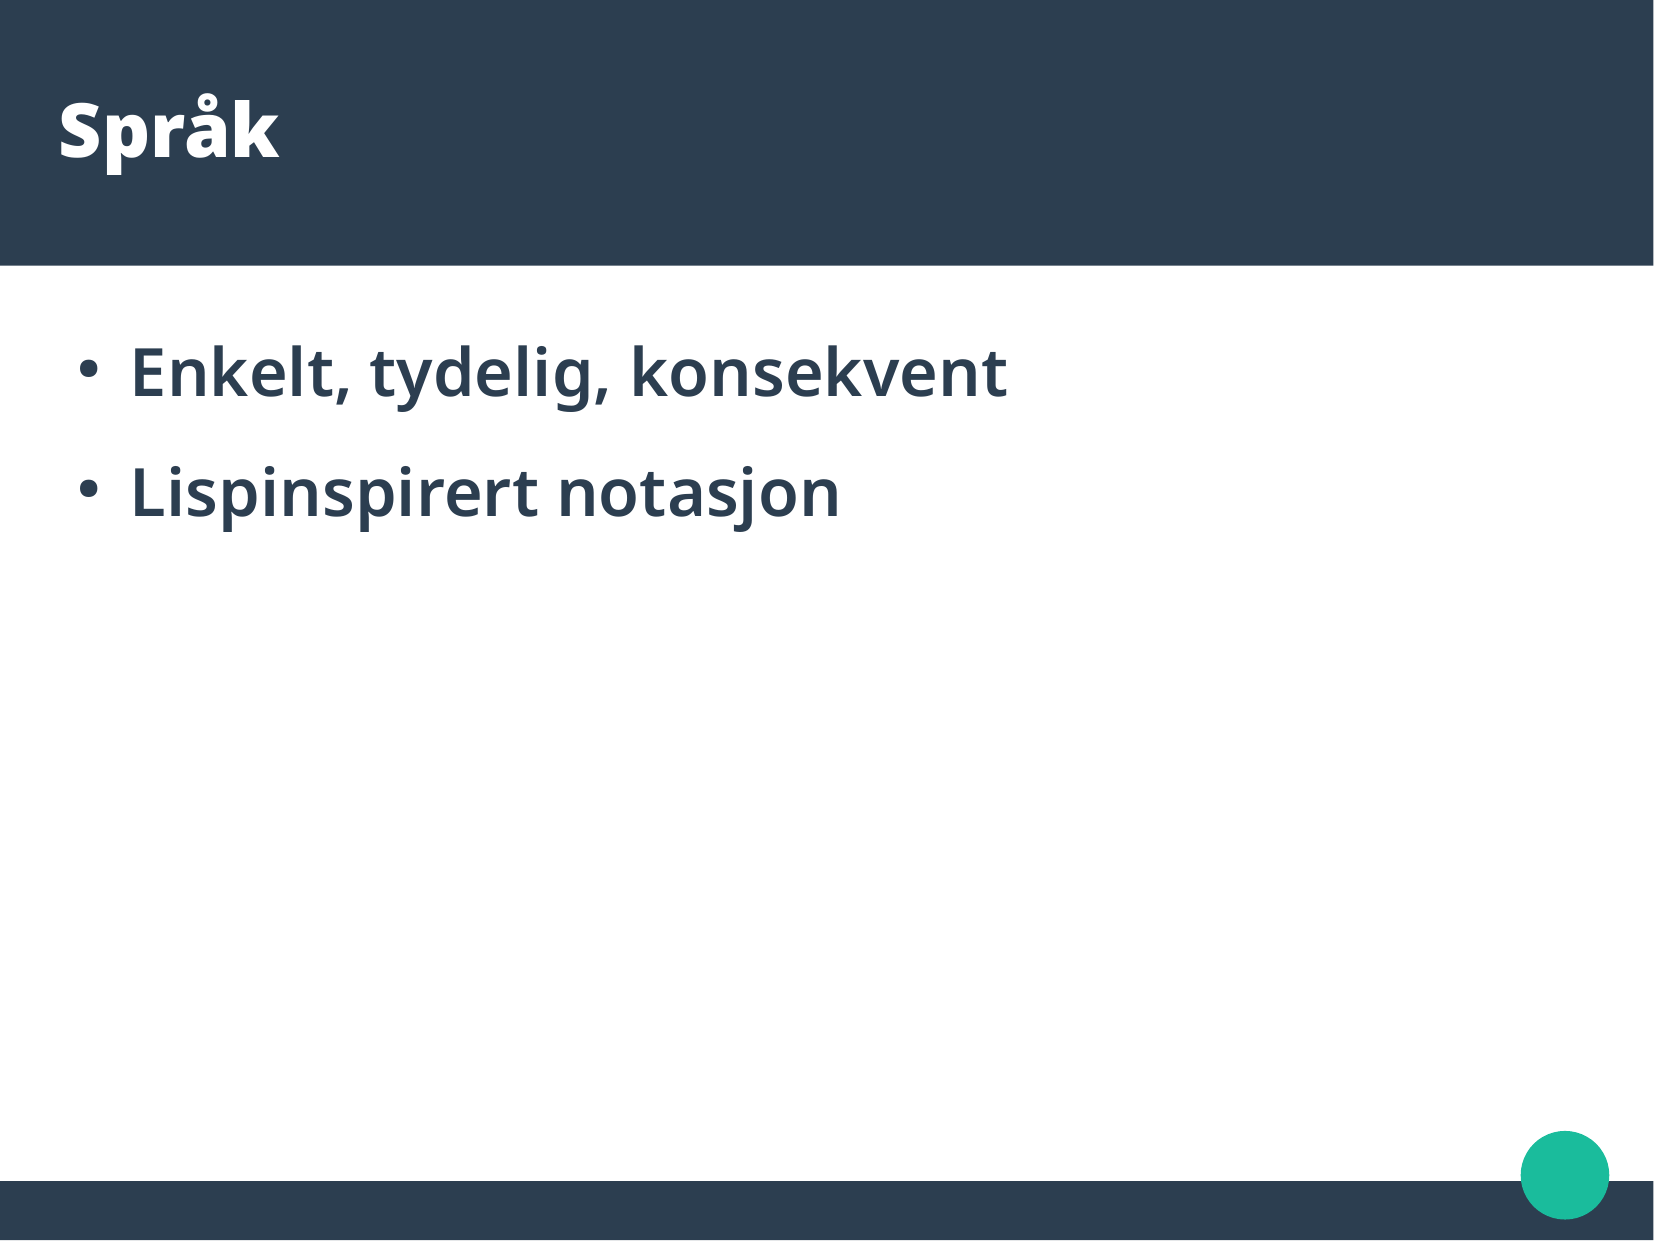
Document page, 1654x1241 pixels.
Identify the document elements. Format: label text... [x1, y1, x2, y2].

list Enkelt, tydelig, konsekvent Lispinspirert notasjon [59, 324, 1595, 1152]
title Språk [59, 49, 1595, 207]
